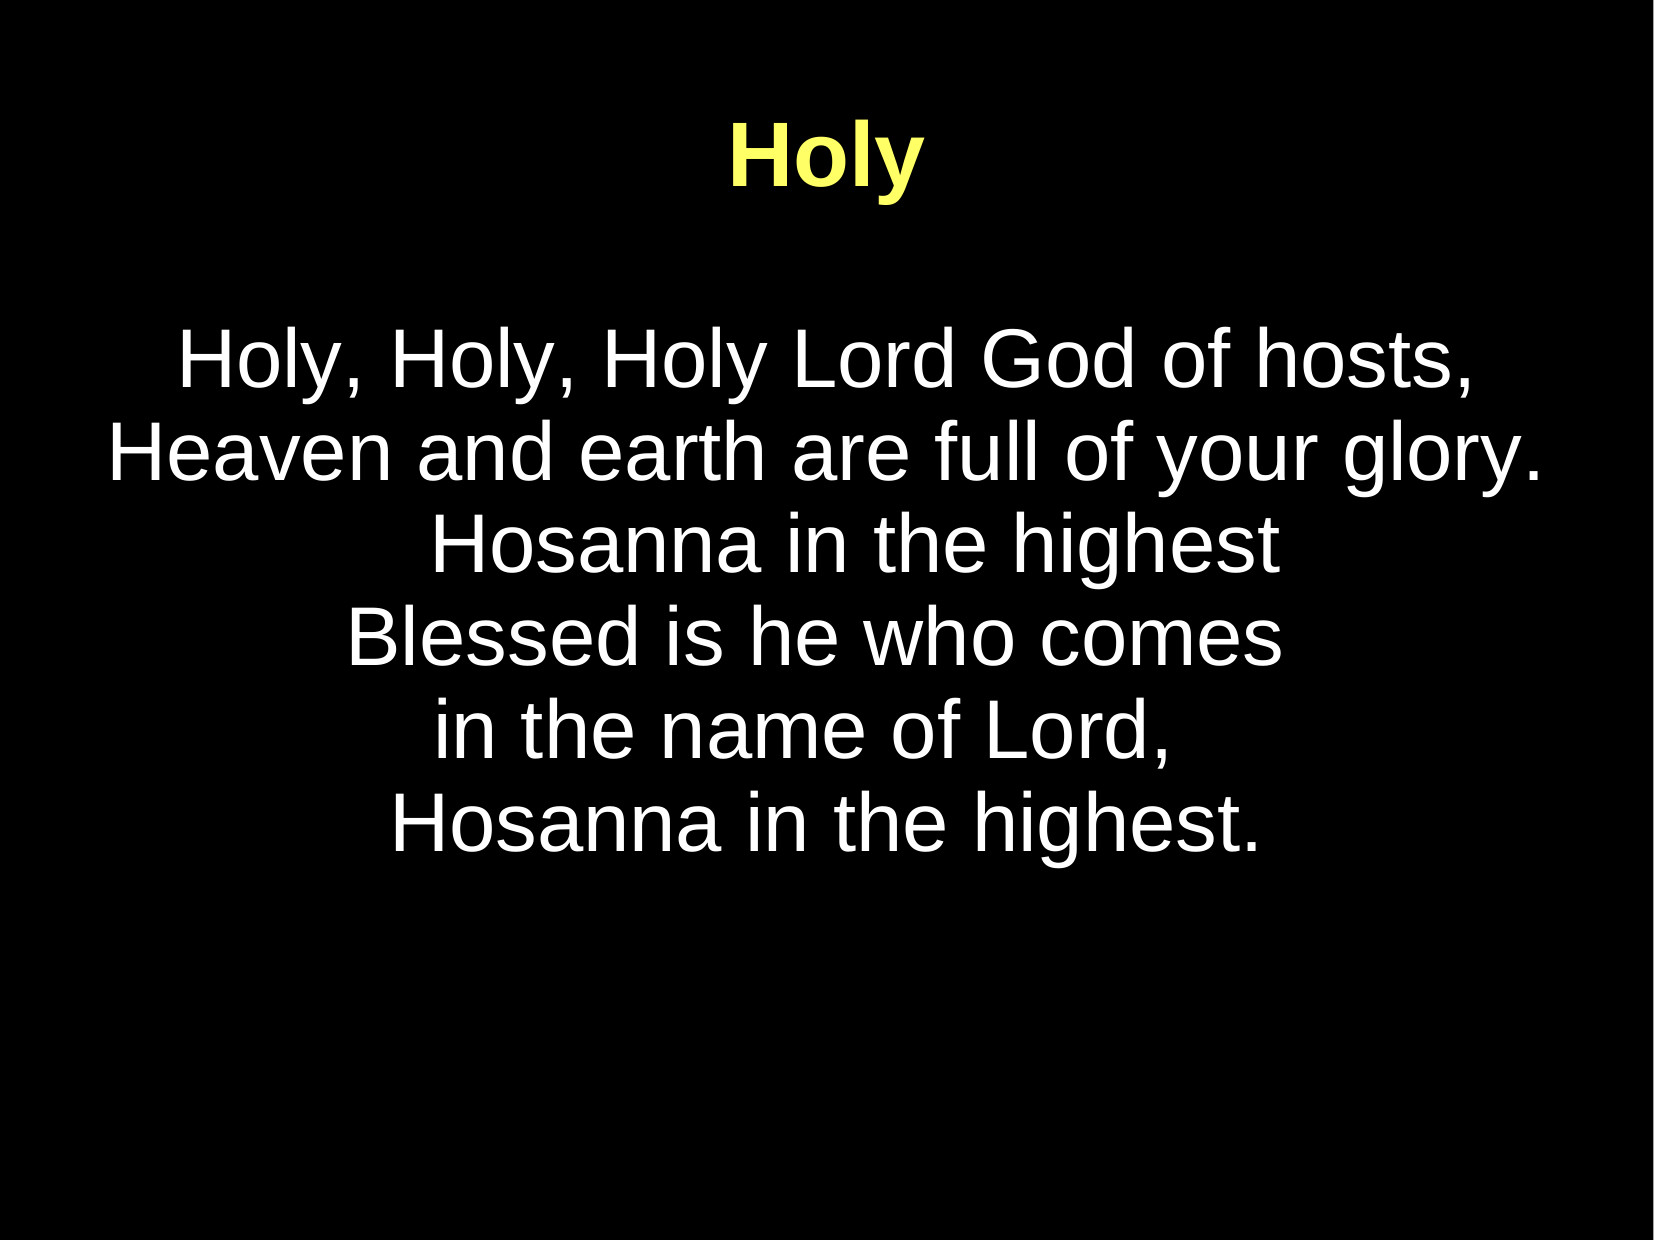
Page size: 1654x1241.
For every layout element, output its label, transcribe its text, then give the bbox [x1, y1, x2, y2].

list Holy, Holy, Holy Lord God of hosts, Heaven and earth are full of your glory. Hosanna in the highest Blessed is he who comes in the name of Lord, Hosanna in the highest. [0, 307, 1654, 1241]
title Holy [82, 49, 1571, 257]
